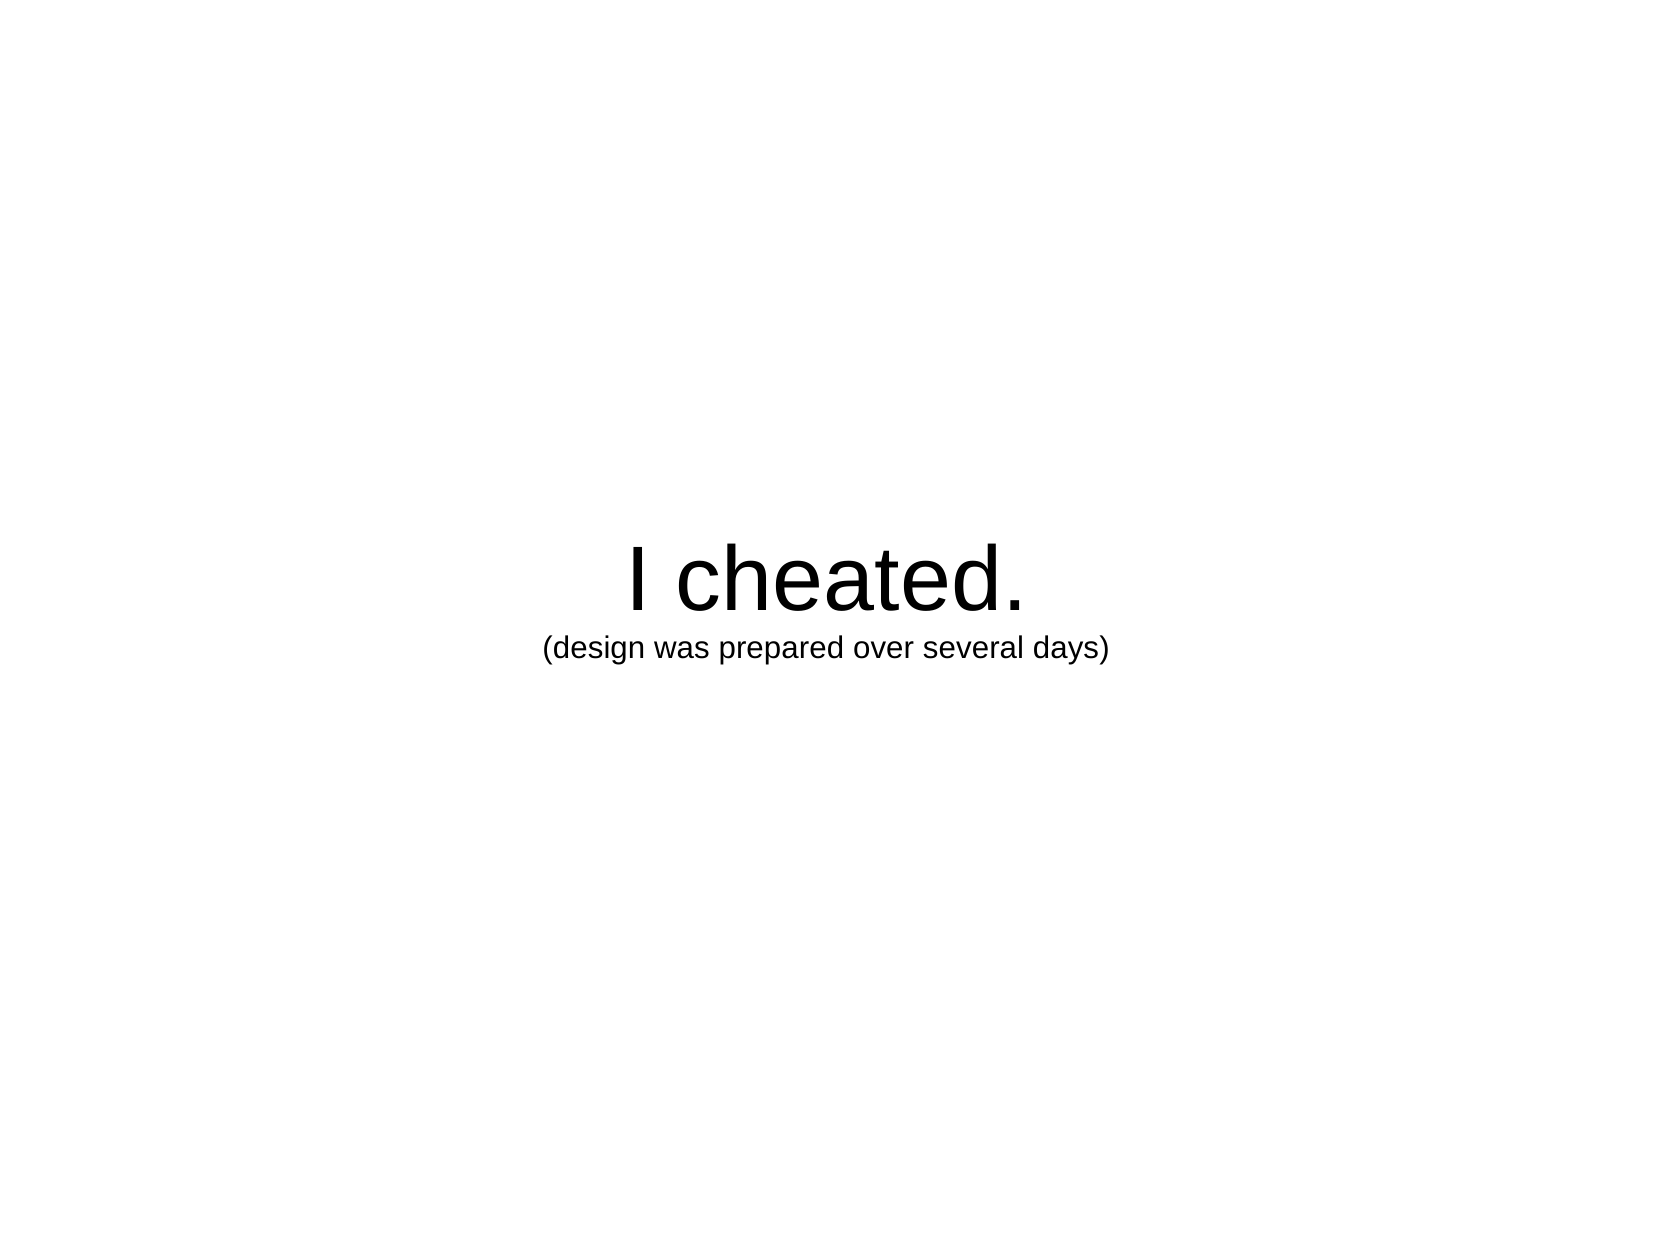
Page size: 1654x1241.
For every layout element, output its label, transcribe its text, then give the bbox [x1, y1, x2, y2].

title I cheated. (design was prepared over several days) [82, 442, 1571, 750]
